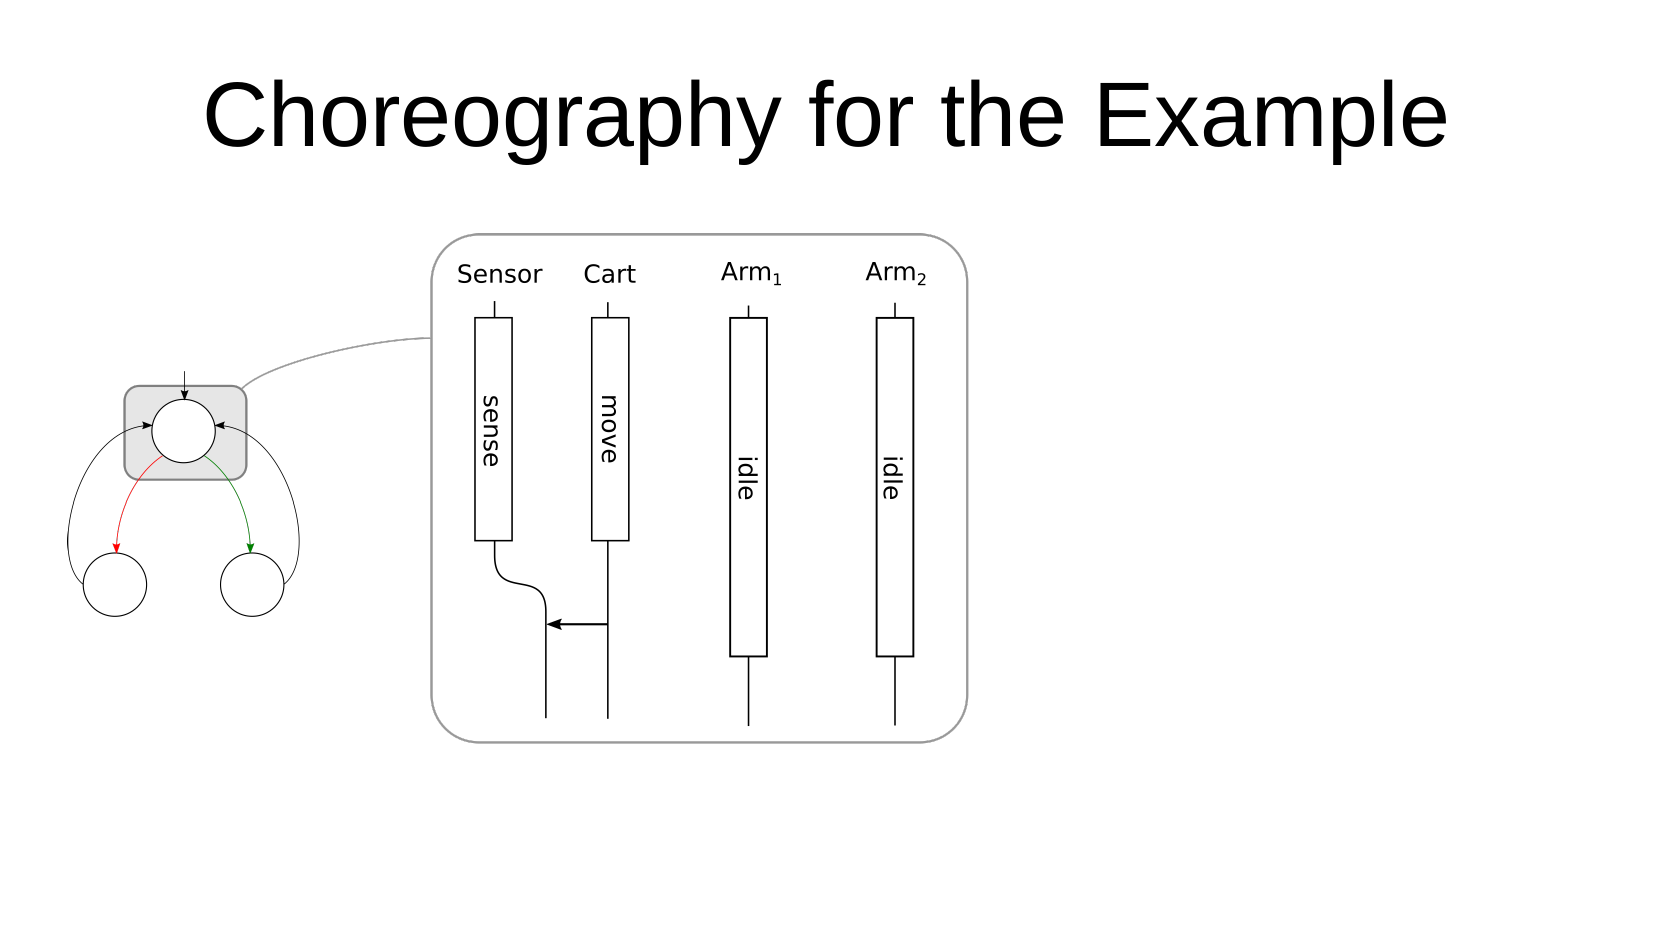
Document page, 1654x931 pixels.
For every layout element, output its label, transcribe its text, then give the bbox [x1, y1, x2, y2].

title Choreography for the Example [82, 37, 1571, 193]
picture [67, 233, 1564, 771]
